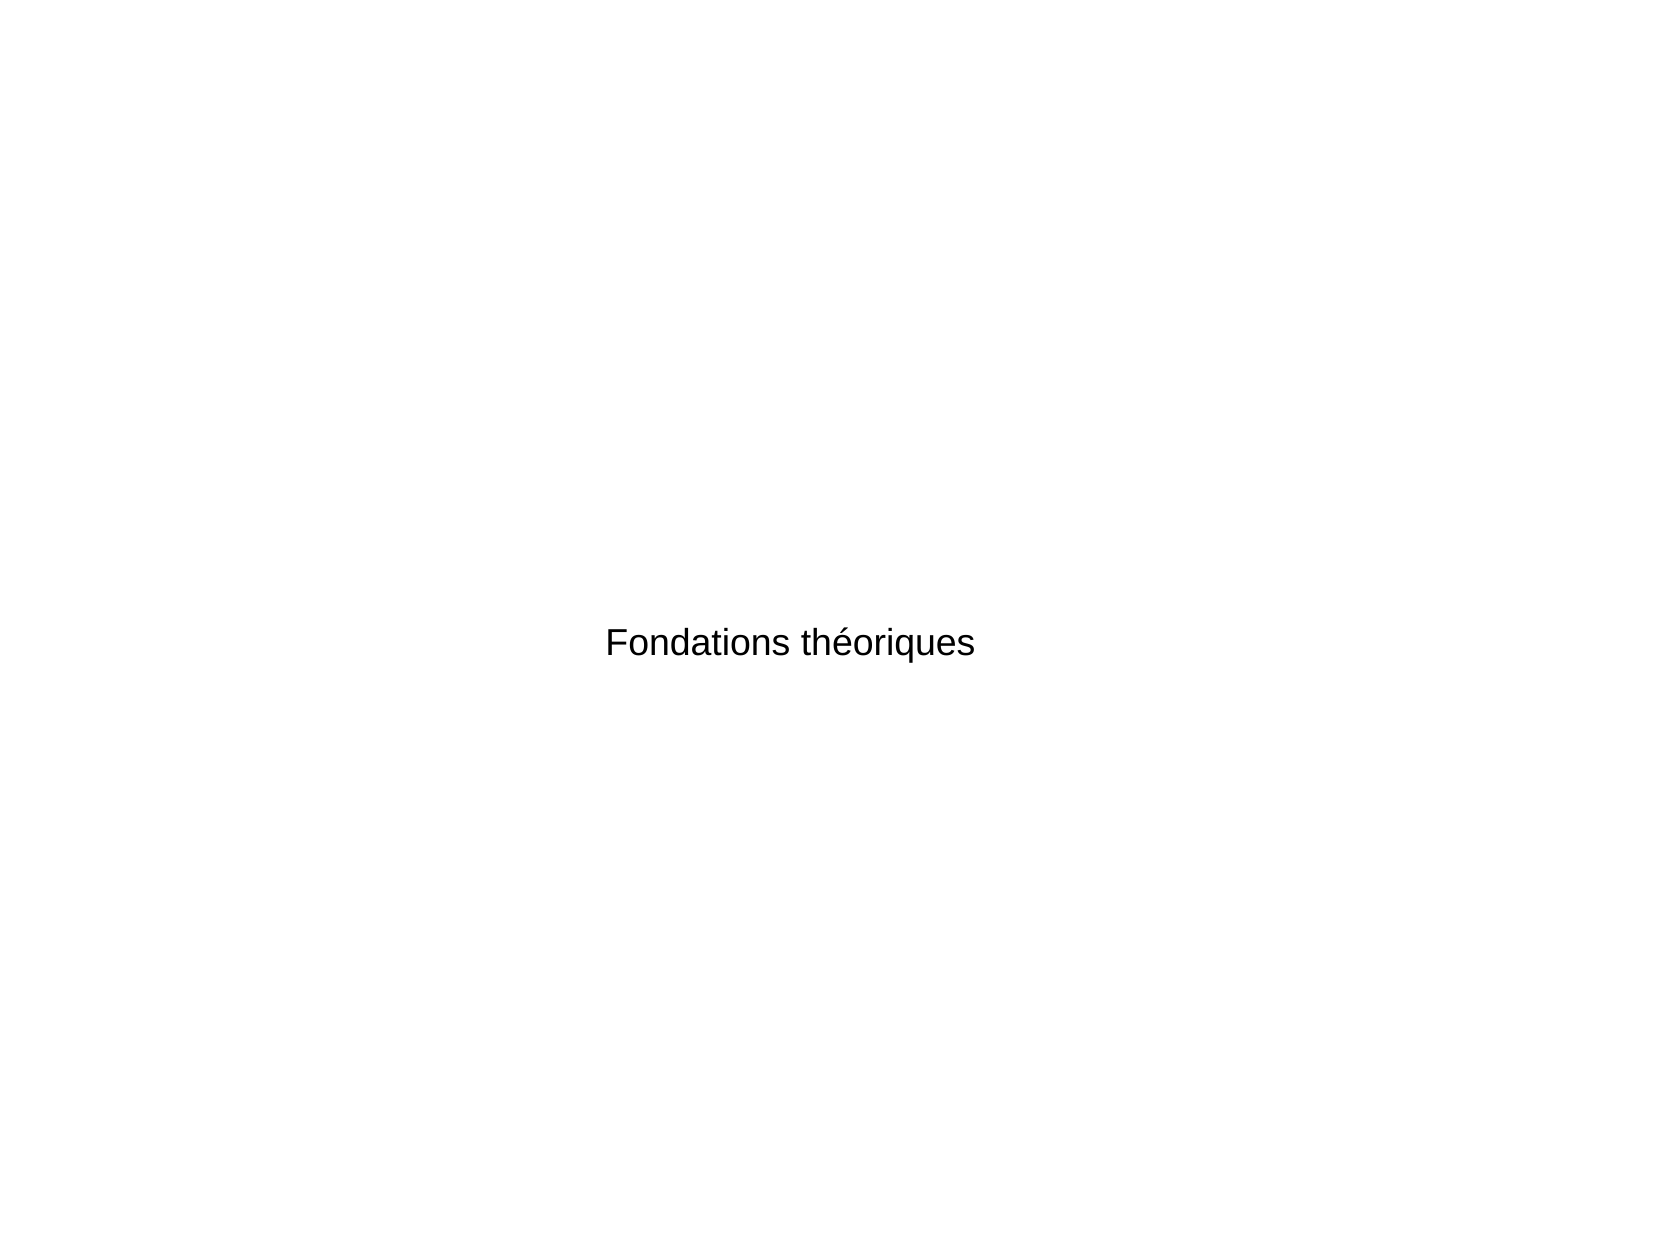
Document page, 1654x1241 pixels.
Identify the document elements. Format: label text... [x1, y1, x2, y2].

text_box Fondations théoriques [590, 614, 991, 671]
